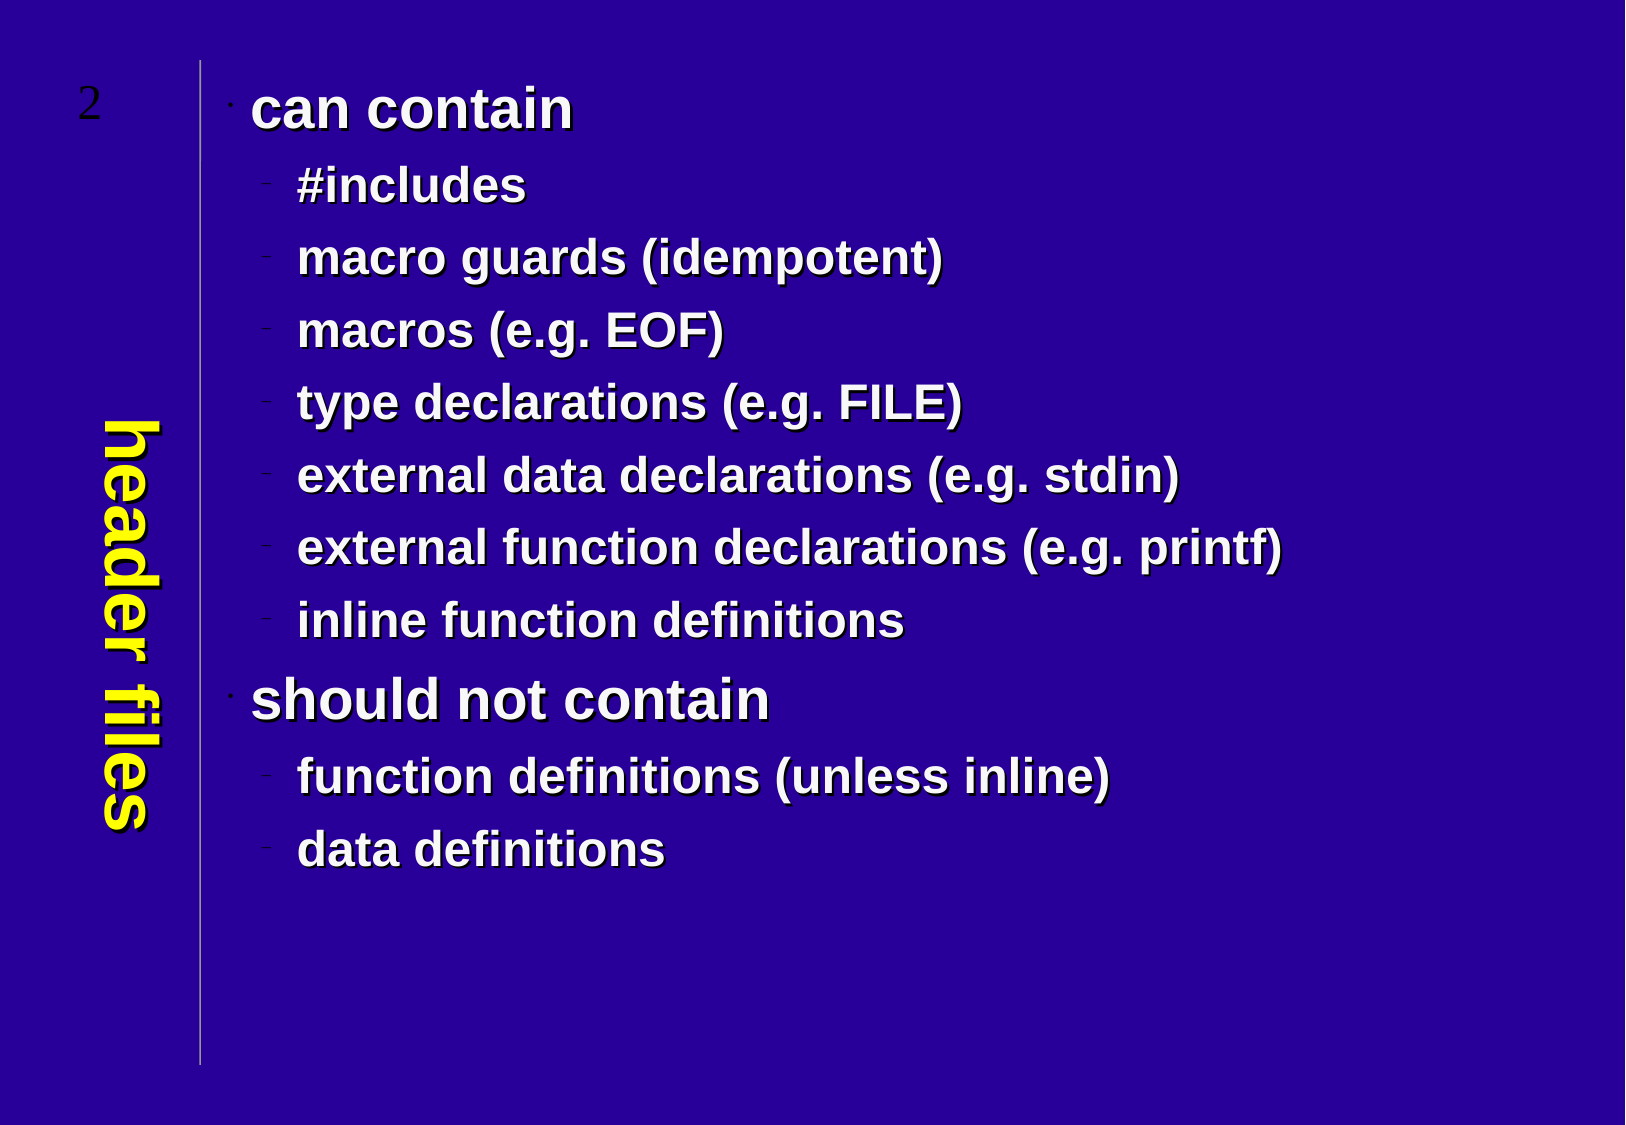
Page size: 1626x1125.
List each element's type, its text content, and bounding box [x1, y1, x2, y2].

title header files [50, 187, 188, 1063]
list can contain #includes macro guards (idempotent) macros (e.g. EOF) type declarations (e.g. FILE) external data declarations (e.g. stdin) external function declarations (e.g. printf) inline function definitions should not contain function definitions (unless inline) data definitions [212, 62, 1550, 1063]
